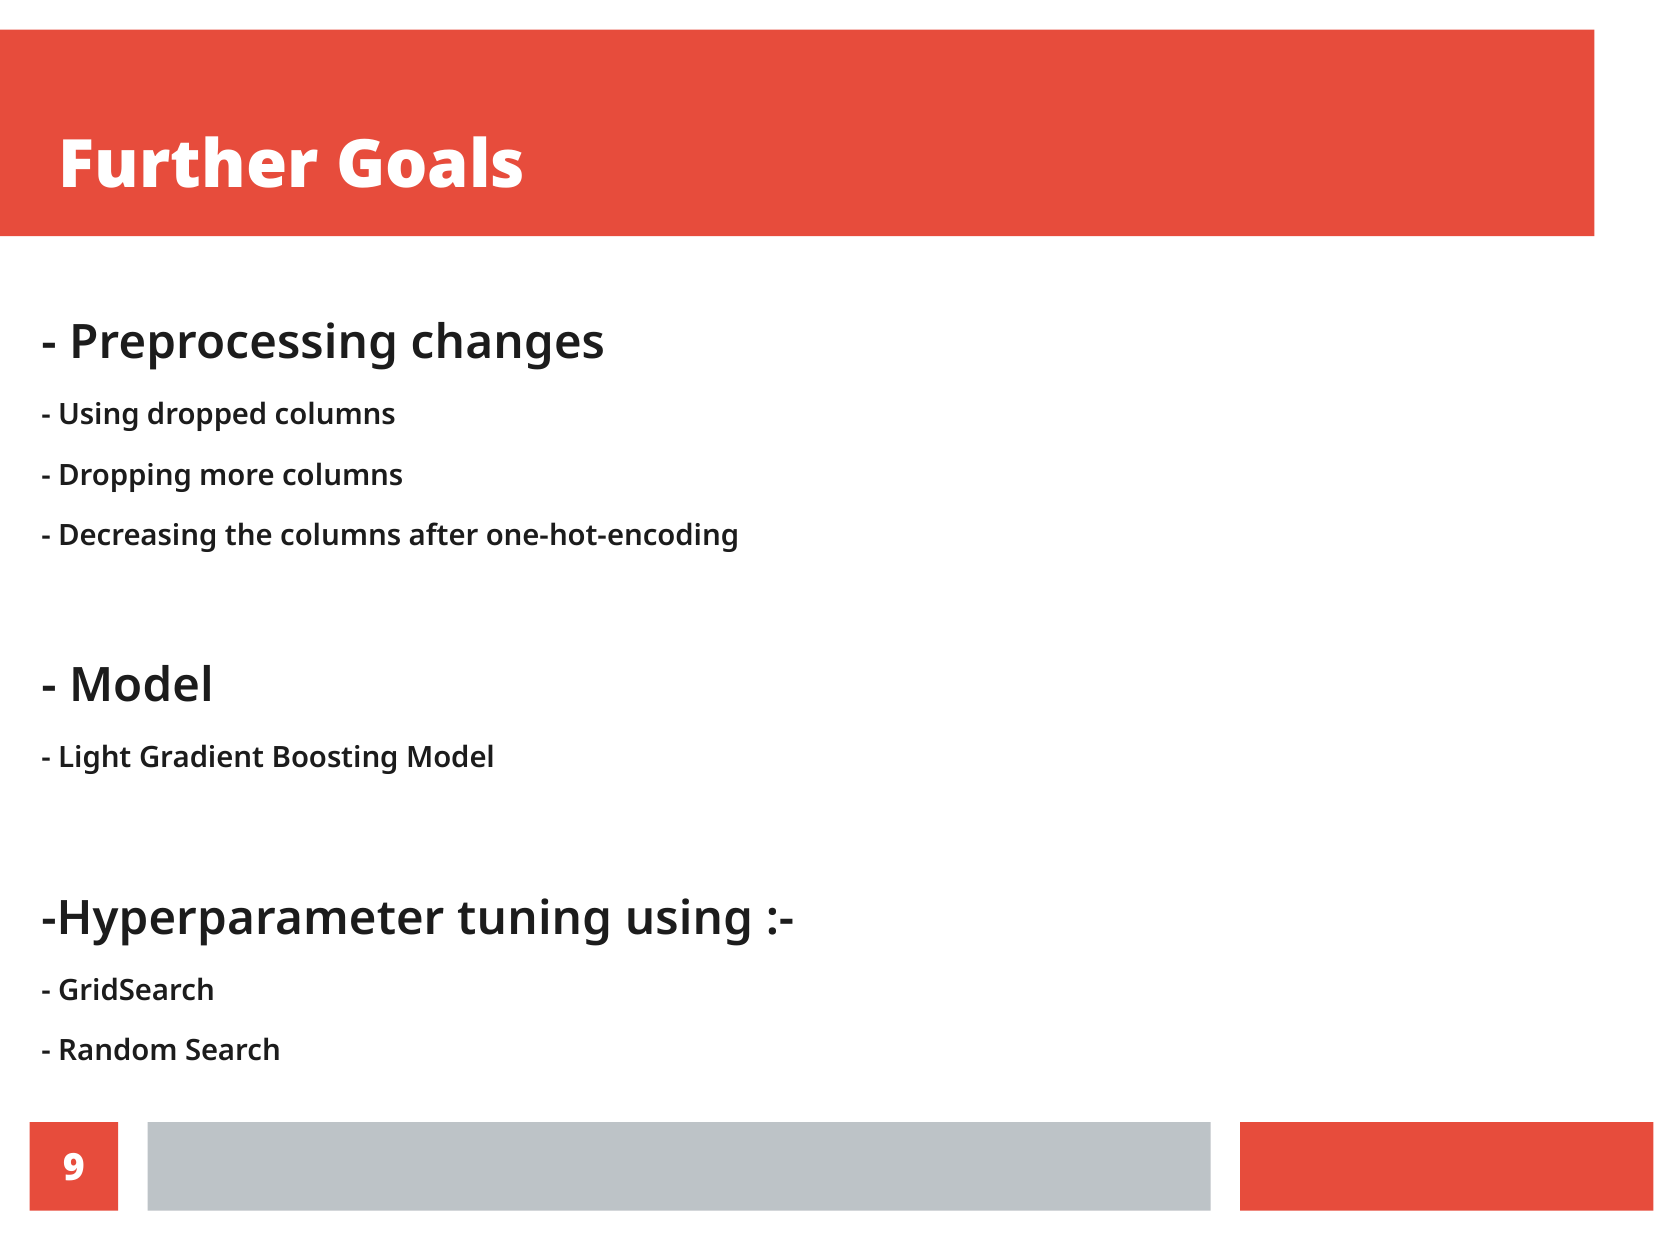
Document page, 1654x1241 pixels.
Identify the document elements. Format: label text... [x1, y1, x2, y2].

list - Preprocessing changes - Using dropped columns - Dropping more columns - Decreasing the columns after one-hot-encoding - Model - Light Gradient Boosting Model -Hyperparameter tuning using :- - GridSearch - Random Search [41, 307, 1548, 1075]
title Further Goals [59, 59, 1595, 207]
